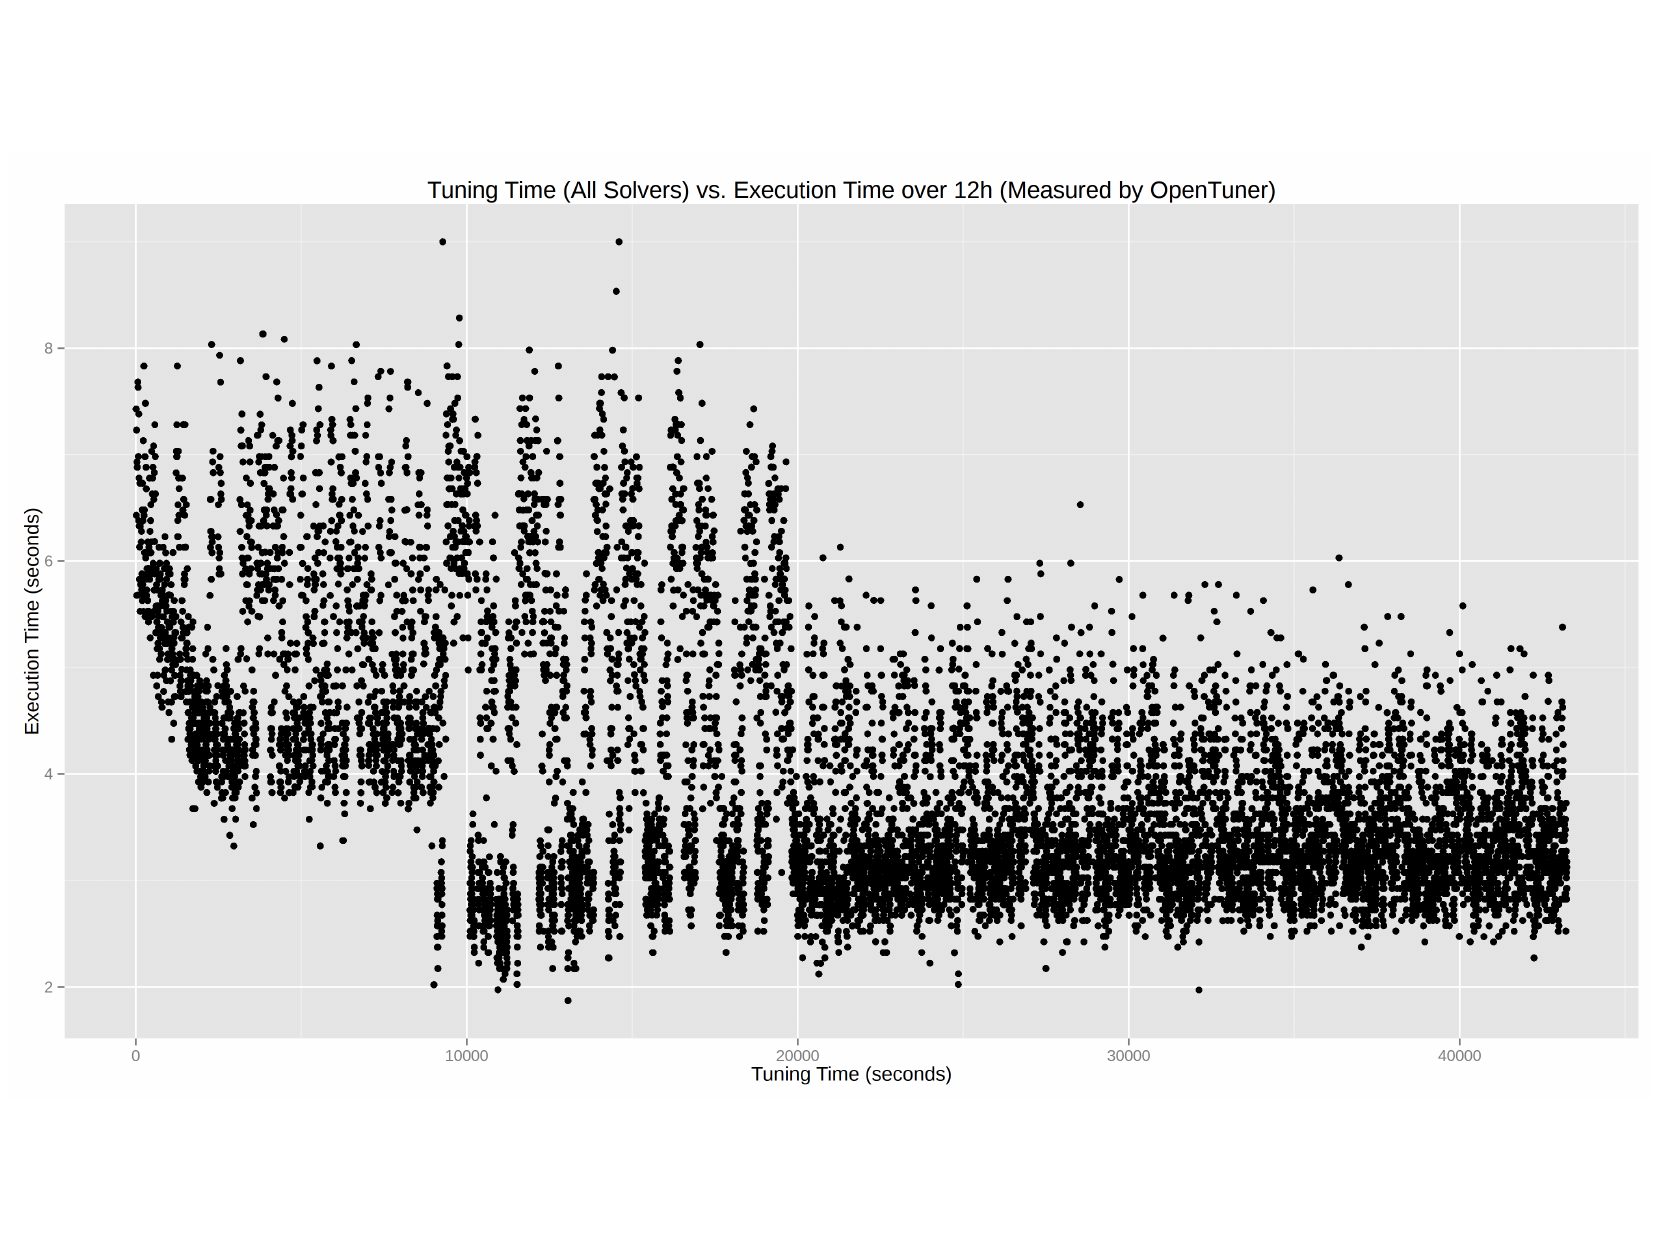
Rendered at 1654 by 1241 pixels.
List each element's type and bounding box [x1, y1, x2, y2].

picture [7, 152, 1654, 1098]
